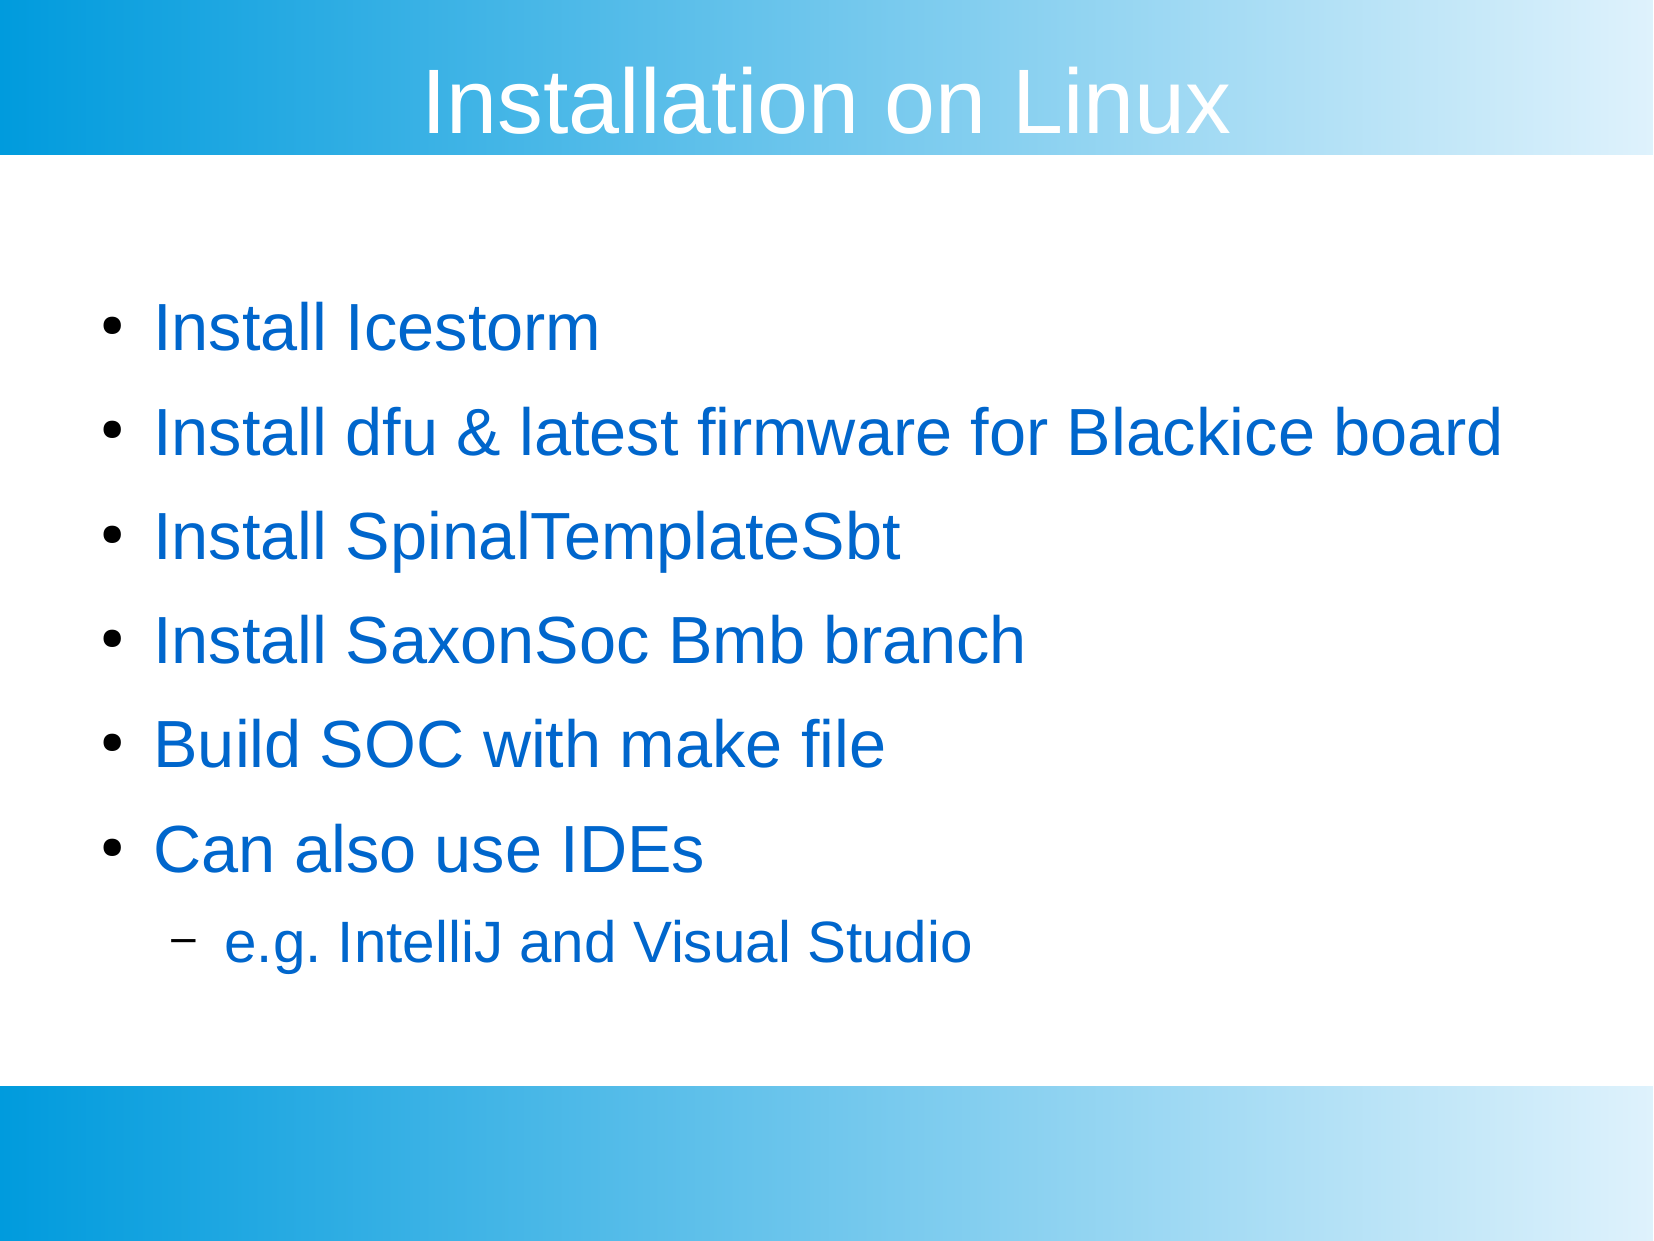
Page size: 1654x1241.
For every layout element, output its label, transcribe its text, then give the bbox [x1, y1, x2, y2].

title Installation on Linux [82, 49, 1571, 155]
list Install Icestorm Install dfu & latest firmware for Blackice board Install SpinalTemplateSbt Install SaxonSoc Bmb branch Build SOC with make file Can also use IDEs e.g. IntelliJ and Visual Studio [82, 290, 1571, 1010]
